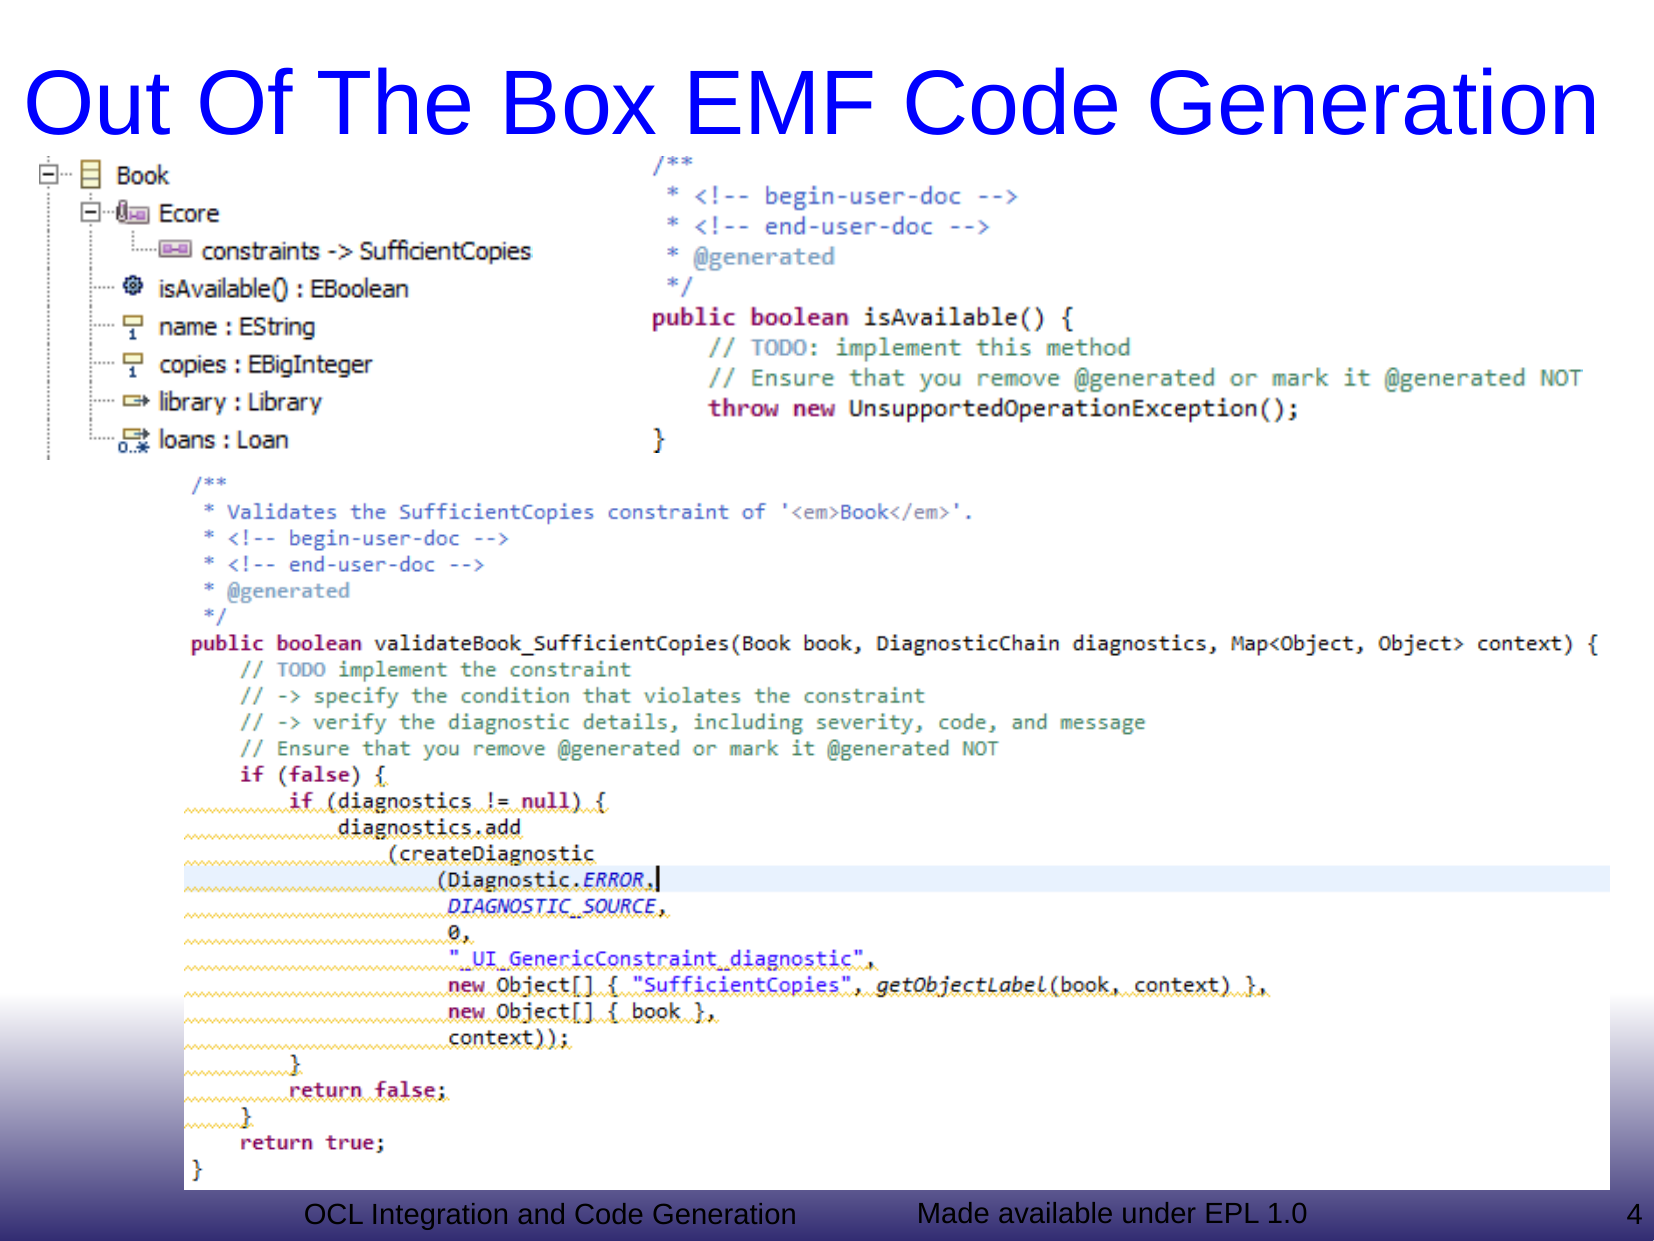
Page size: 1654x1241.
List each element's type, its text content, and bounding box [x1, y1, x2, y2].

title Out Of The Box EMF Code Generation [17, 49, 1633, 157]
picture [184, 472, 1610, 1190]
picture [652, 156, 1583, 453]
picture [39, 156, 533, 461]
